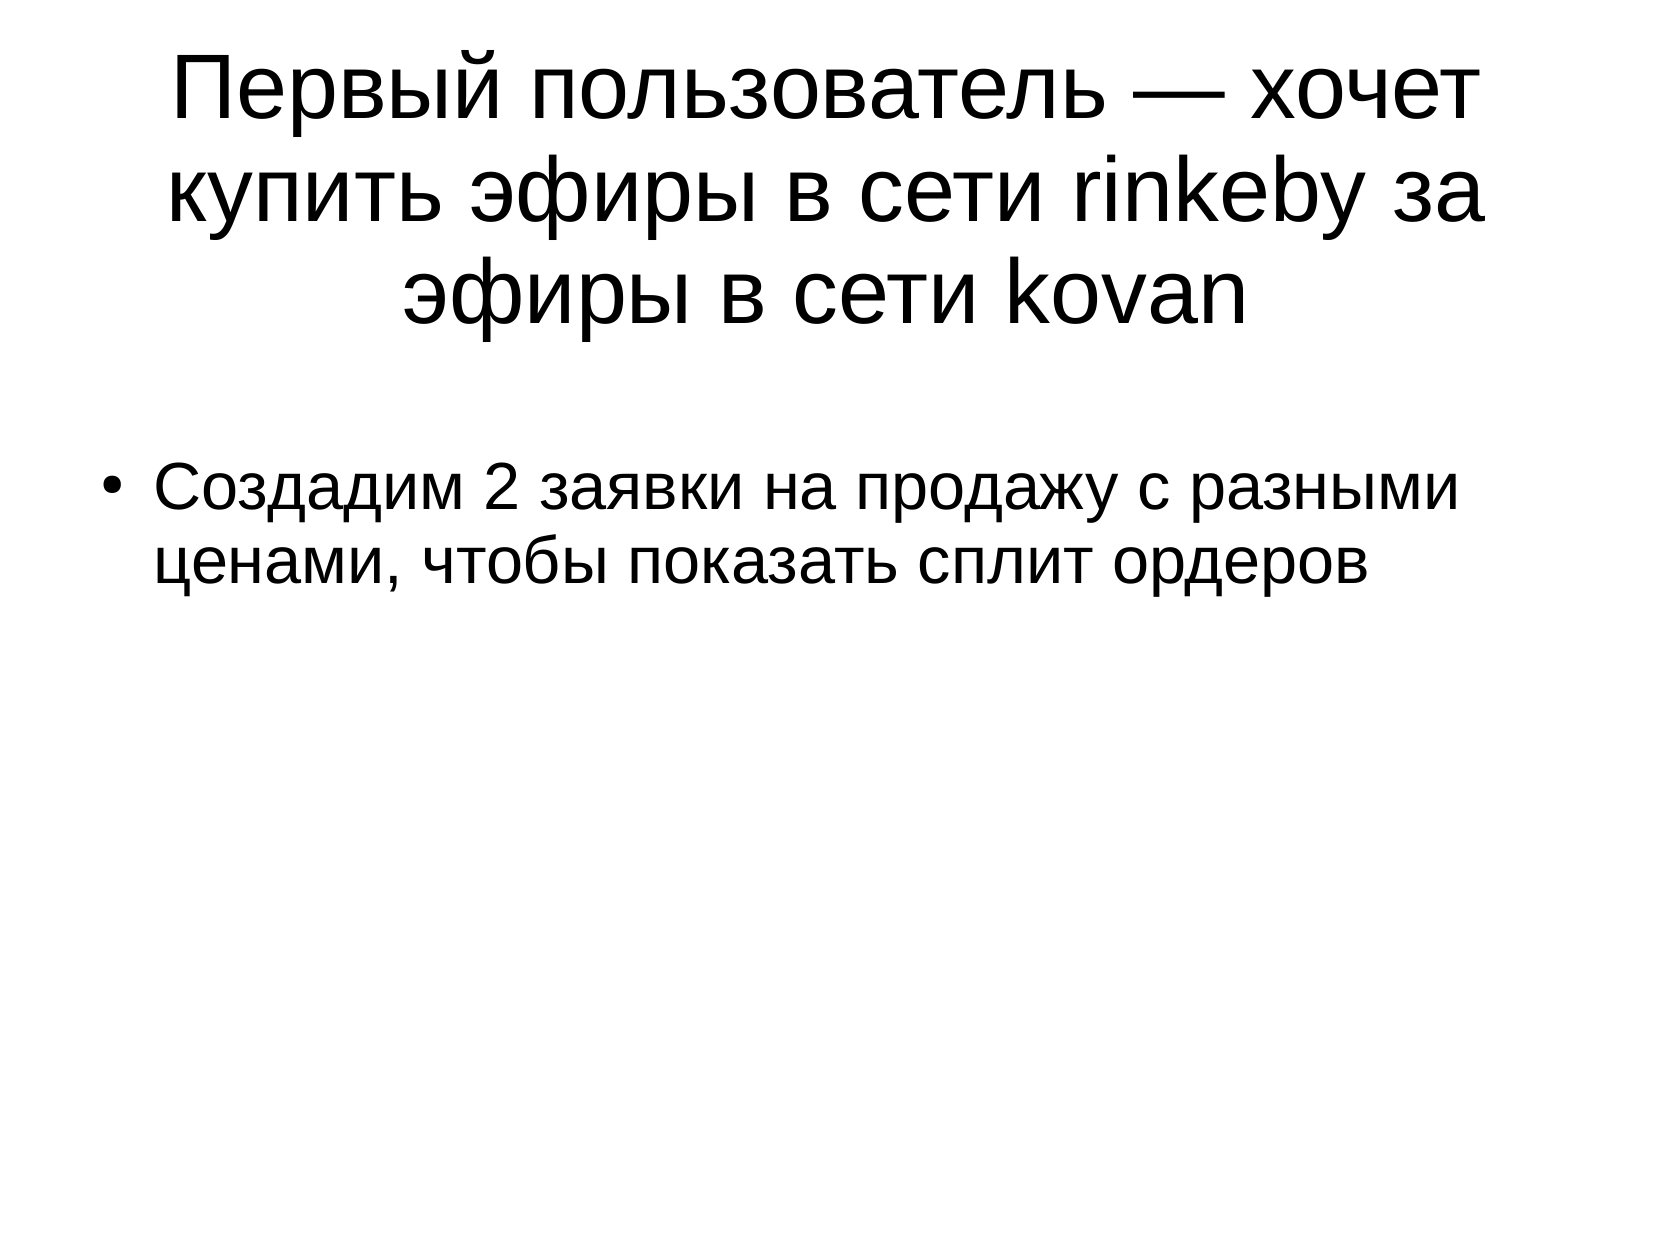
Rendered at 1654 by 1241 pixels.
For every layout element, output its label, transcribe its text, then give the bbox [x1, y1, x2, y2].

list Создадим 2 заявки на продажу с разными ценами, чтобы показать сплит ордеров [82, 448, 1571, 1169]
title Первый пользователь — хочет купить эфиры в сети rinkeby за эфиры в сети kovan [82, 35, 1571, 344]
